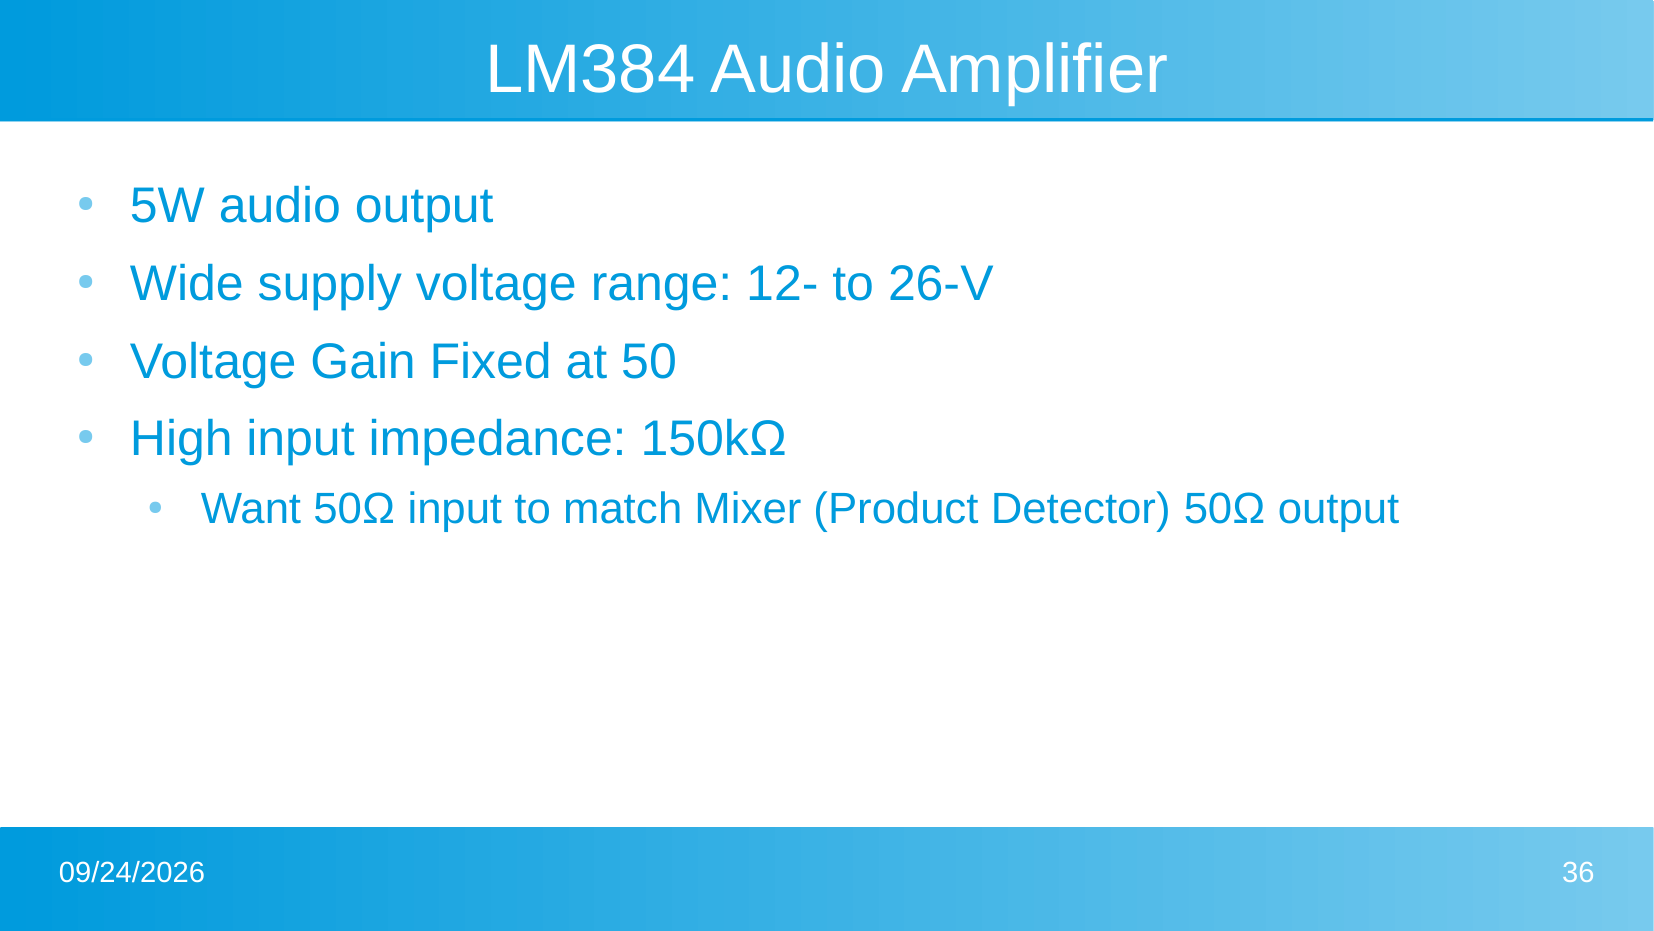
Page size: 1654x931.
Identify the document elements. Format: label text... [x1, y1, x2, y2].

title LM384 Audio Amplifier [59, 29, 1595, 108]
list 5W audio output Wide supply voltage range: 12- to 26-V Voltage Gain Fixed at 50 High input impedance: 150kΩ Want 50Ω input to match Mixer (Product Detector) 50Ω output [59, 177, 1595, 768]
